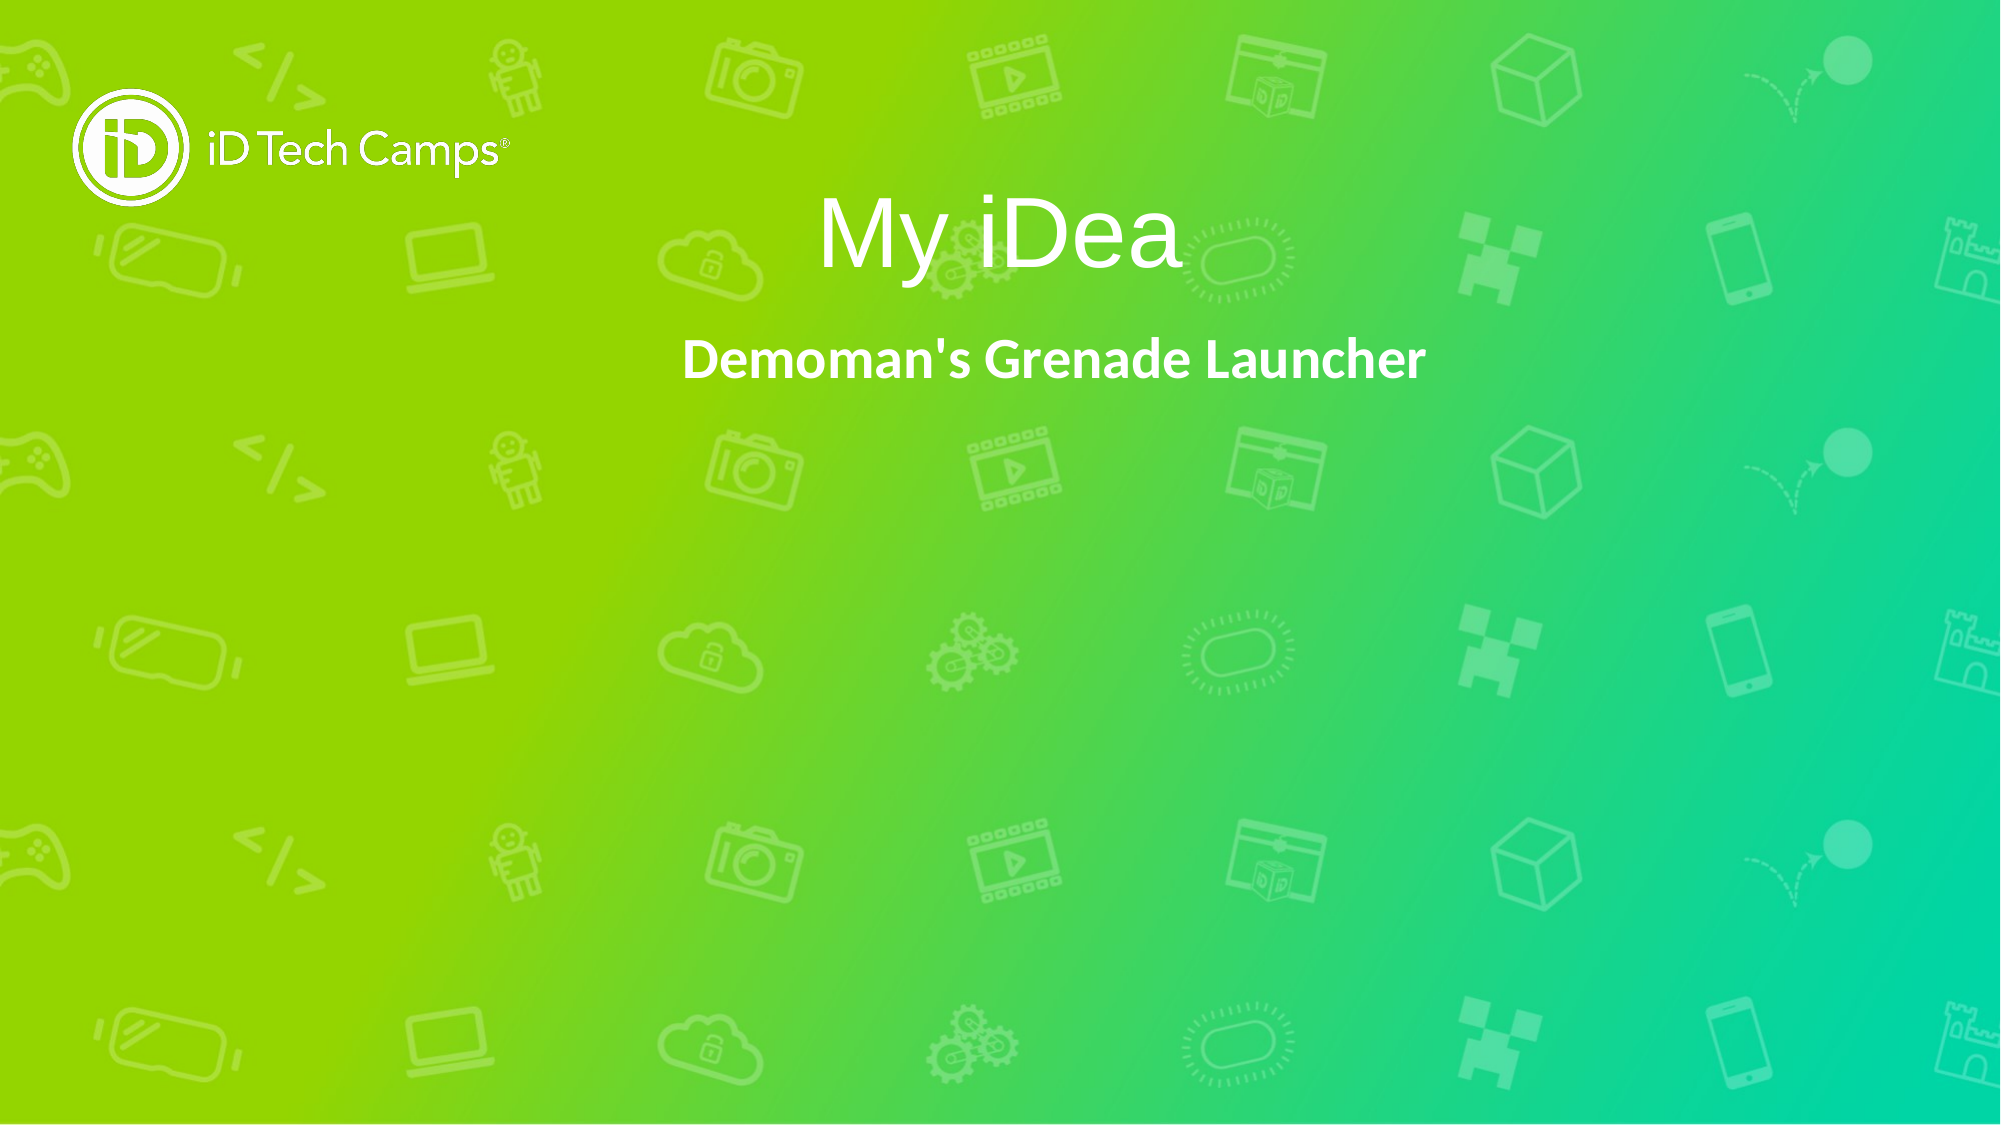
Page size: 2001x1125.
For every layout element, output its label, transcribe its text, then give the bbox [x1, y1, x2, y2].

text_box My iDea [137, 161, 1863, 297]
picture [0, 0, 2001, 1125]
text_box Demoman's Grenade Launcher [667, 312, 1456, 961]
